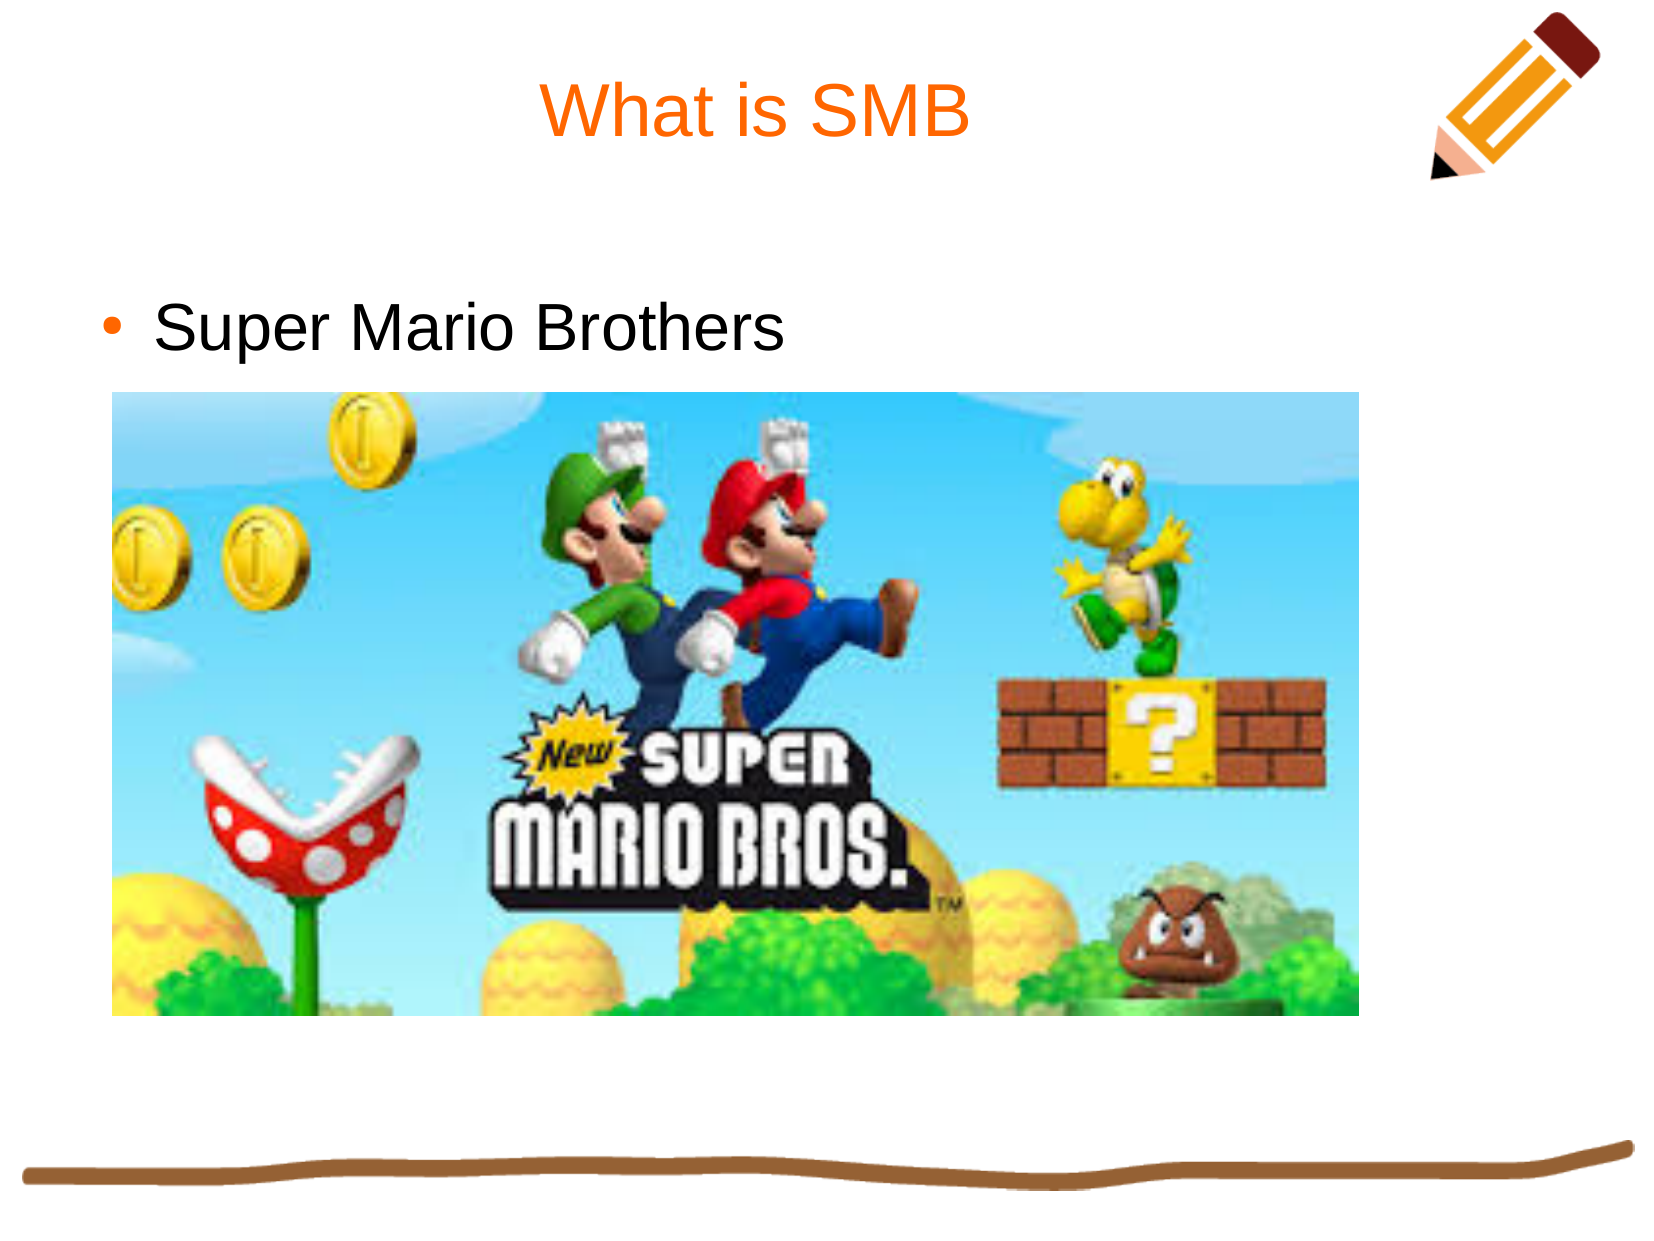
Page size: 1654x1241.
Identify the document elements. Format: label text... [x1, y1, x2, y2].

picture [112, 392, 1359, 1016]
picture [22, 1140, 1635, 1191]
title What is SMB [82, 49, 1430, 172]
list Super Mario Brothers [82, 290, 809, 1122]
picture [1430, 12, 1601, 181]
